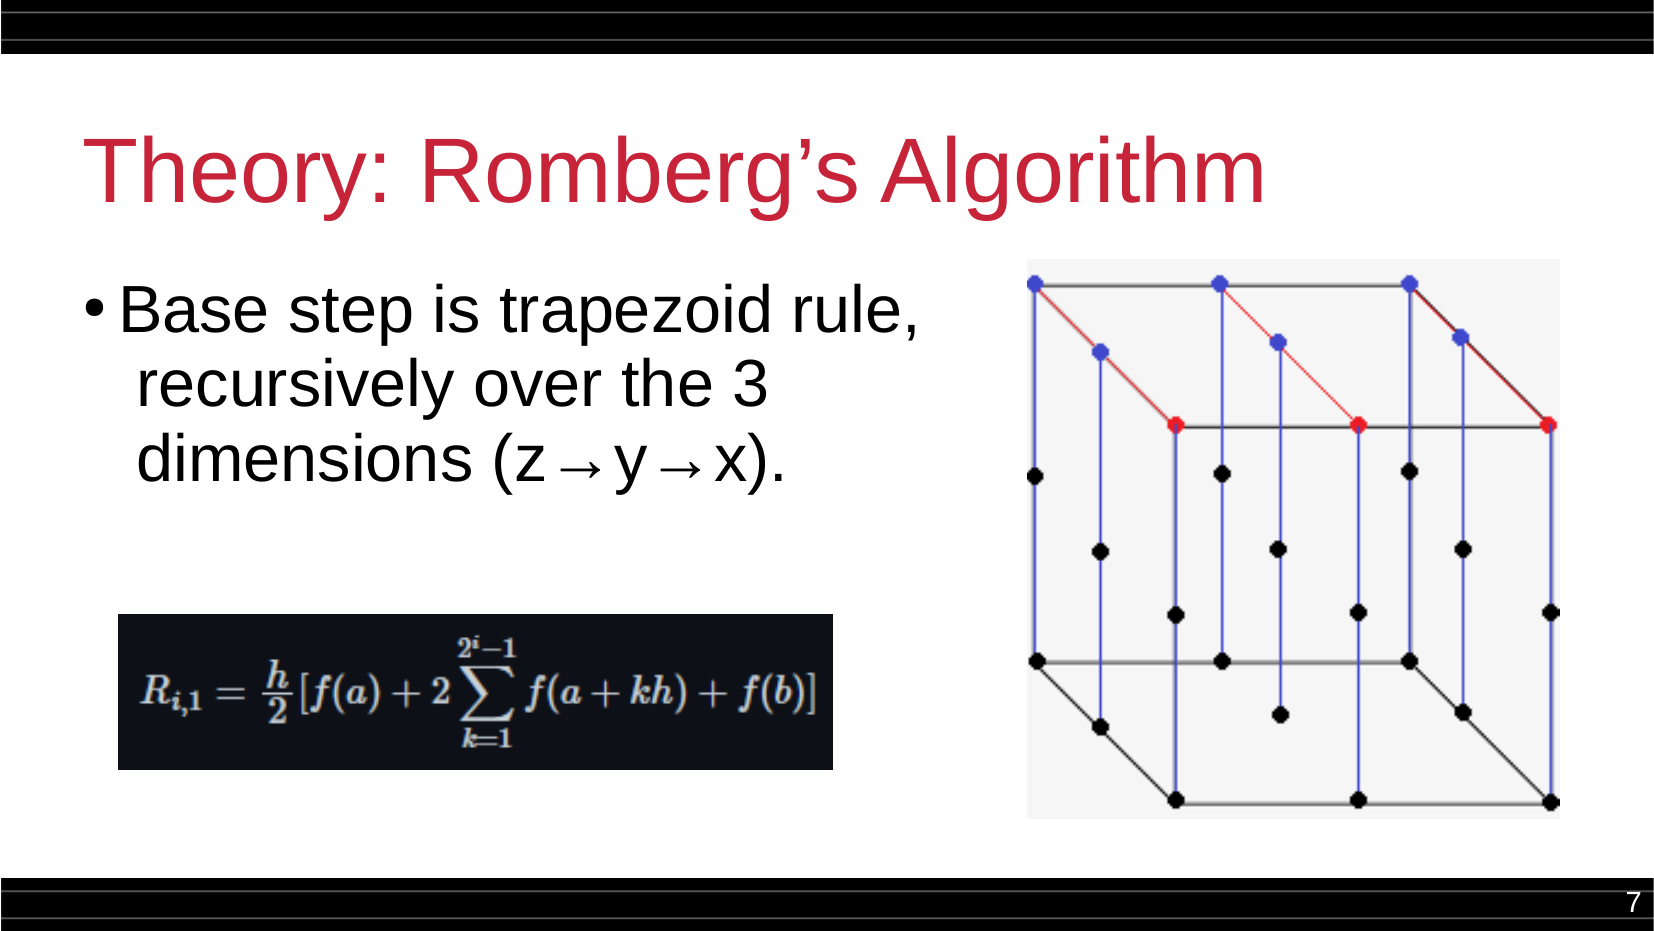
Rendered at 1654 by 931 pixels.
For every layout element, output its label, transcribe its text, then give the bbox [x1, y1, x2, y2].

picture [1, 878, 1654, 931]
picture [1027, 259, 1560, 819]
picture [118, 614, 833, 770]
picture [1, 0, 1654, 54]
list Base step is trapezoid rule, recursively over the 3 dimensions (z→y→x). [82, 271, 1571, 851]
title Theory: Romberg’s Algorithm [82, 92, 1571, 249]
